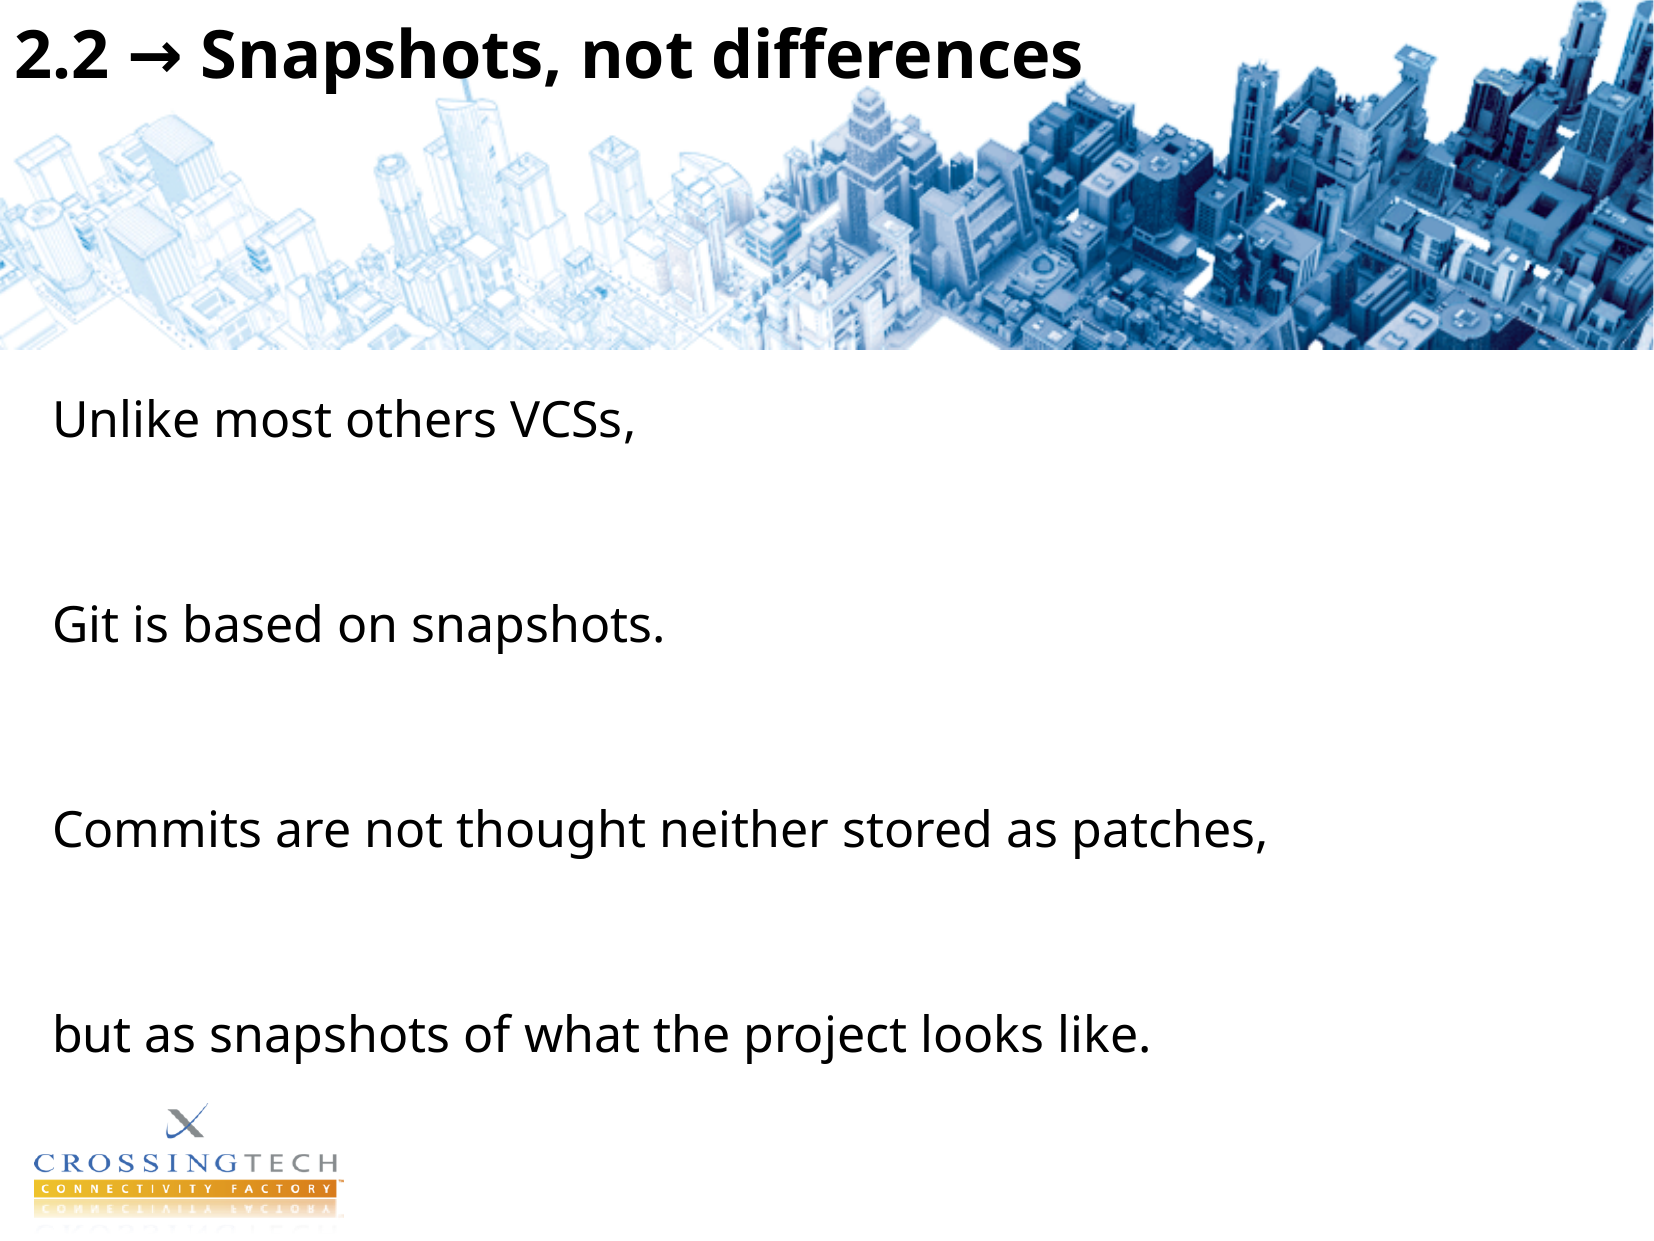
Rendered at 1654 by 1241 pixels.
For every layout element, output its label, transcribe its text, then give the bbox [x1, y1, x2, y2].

text_box 2.2 → Snapshots, not differences [0, 0, 1315, 93]
picture [0, 0, 1654, 350]
text_box Unlike most others VCSs, Git is based on snapshots. Commits are not thought neither stored as patches, but as snapshots of what the project looks like. [37, 376, 1573, 975]
picture [34, 1103, 344, 1237]
